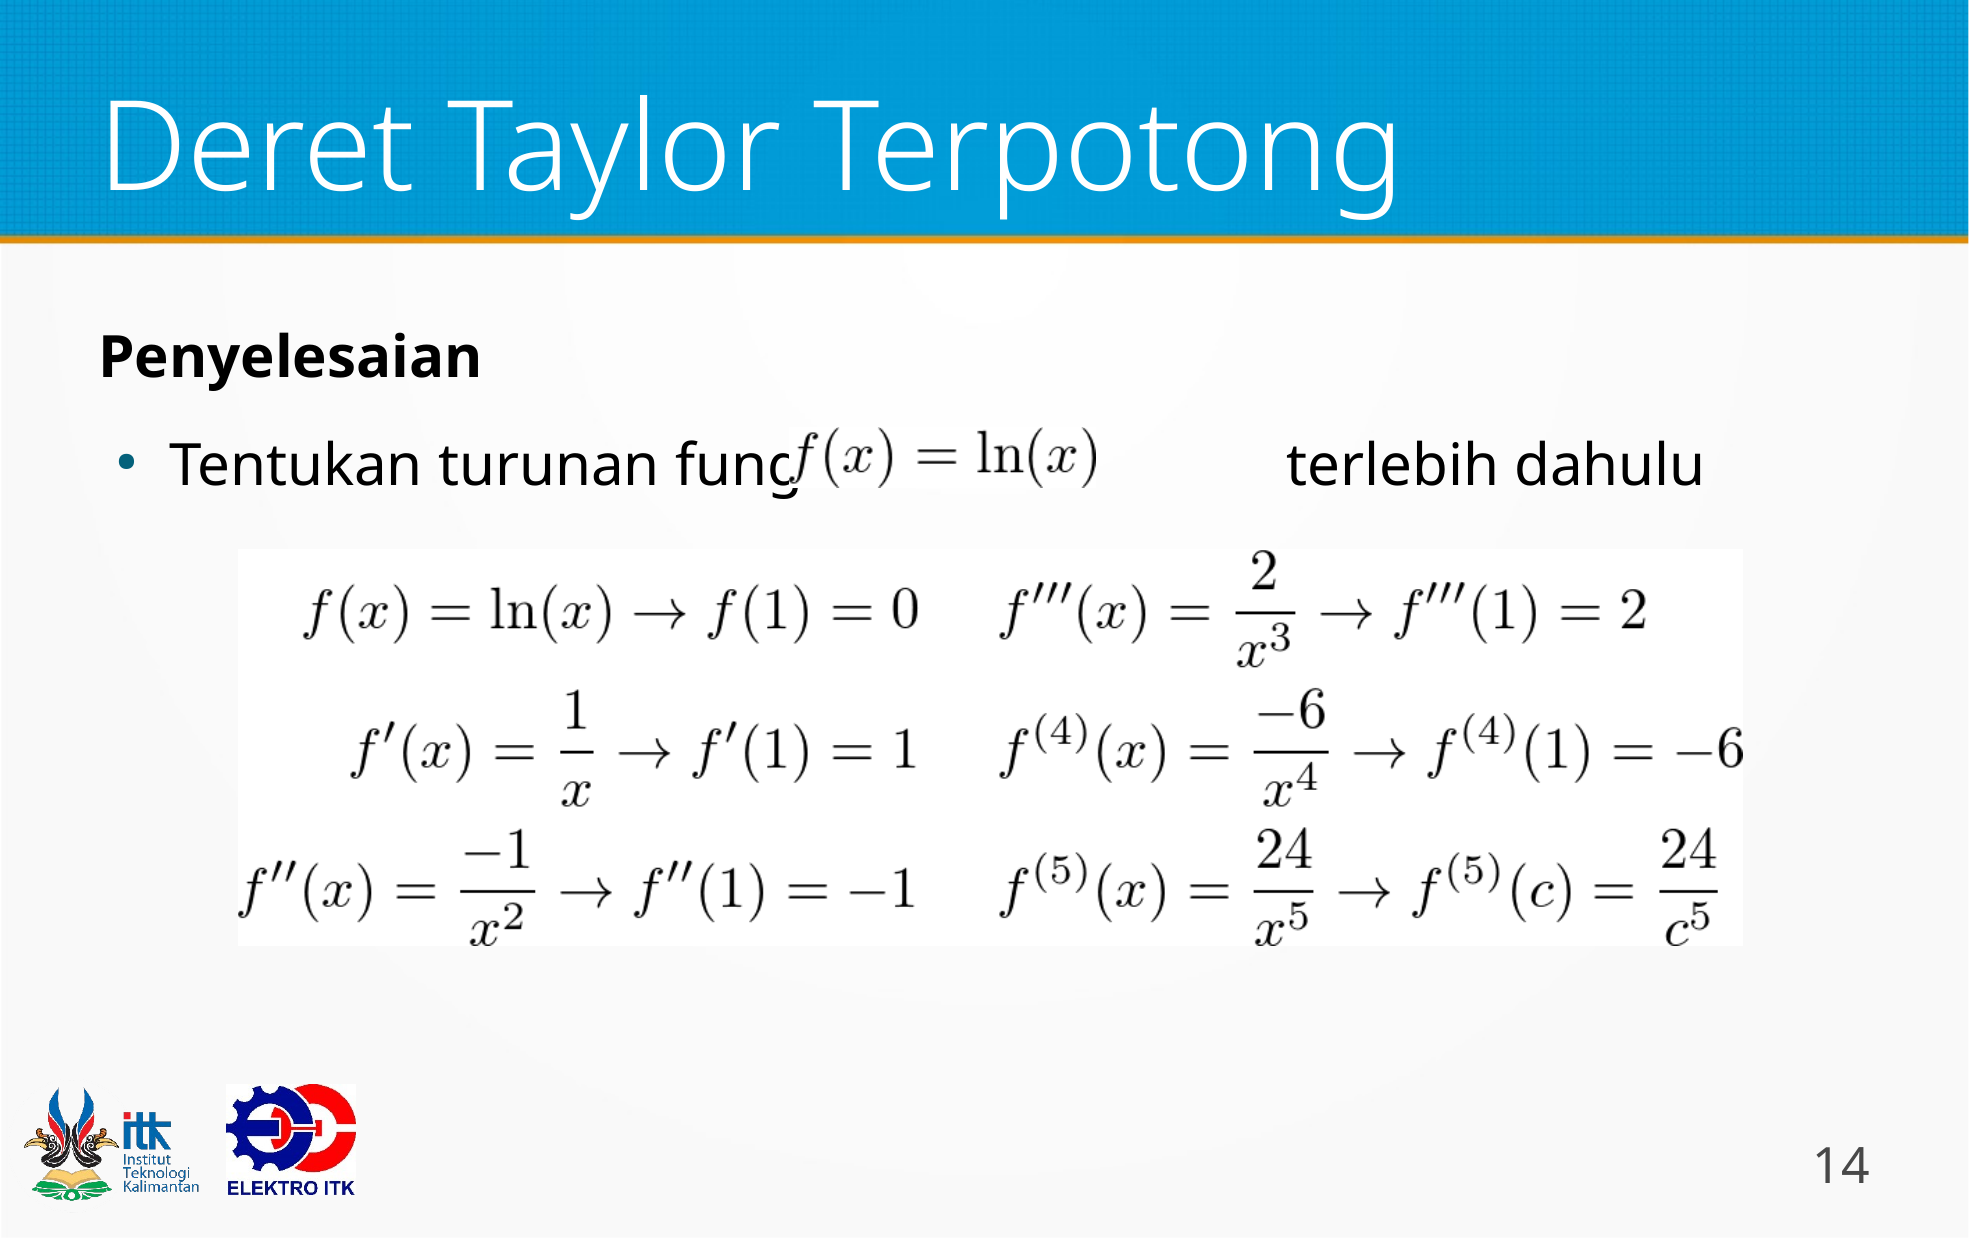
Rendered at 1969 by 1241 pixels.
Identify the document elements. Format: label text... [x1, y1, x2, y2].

list Penyelesaian Tentukan turunan fungsi terlebih dahulu [98, 315, 1861, 1081]
title Deret Taylor Terpotong [98, 19, 1870, 227]
picture [0, 233, 1969, 1241]
